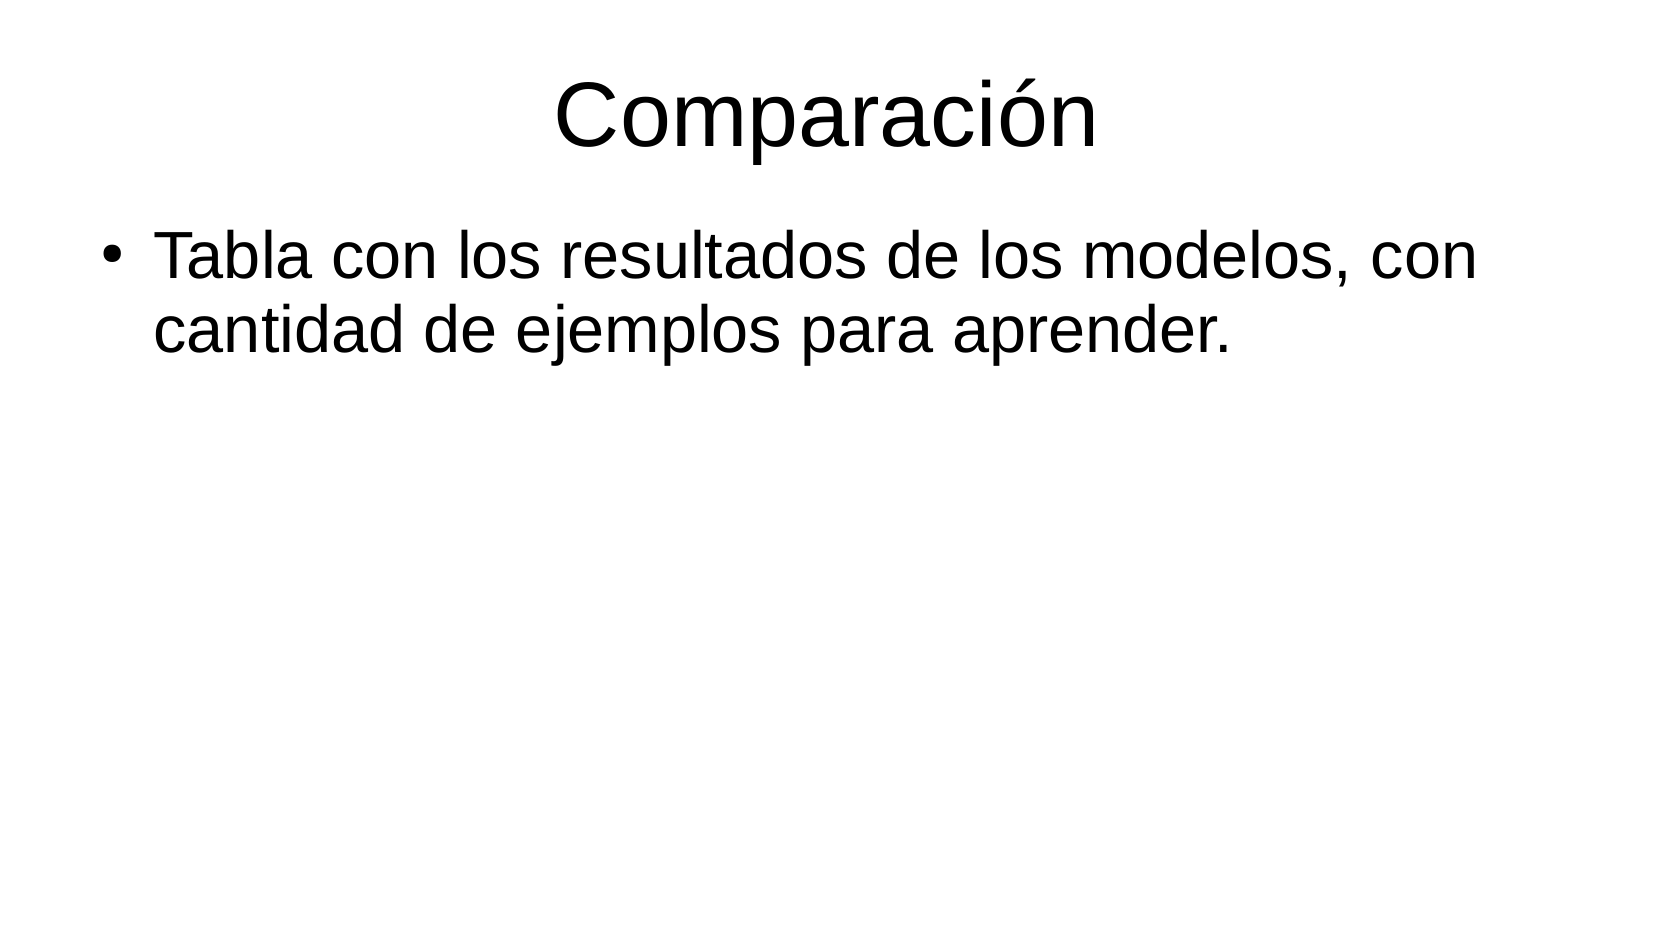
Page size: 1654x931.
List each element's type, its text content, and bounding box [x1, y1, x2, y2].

title Comparación [82, 37, 1571, 193]
list Tabla con los resultados de los modelos, con cantidad de ejemplos para aprender. [82, 217, 1571, 758]
